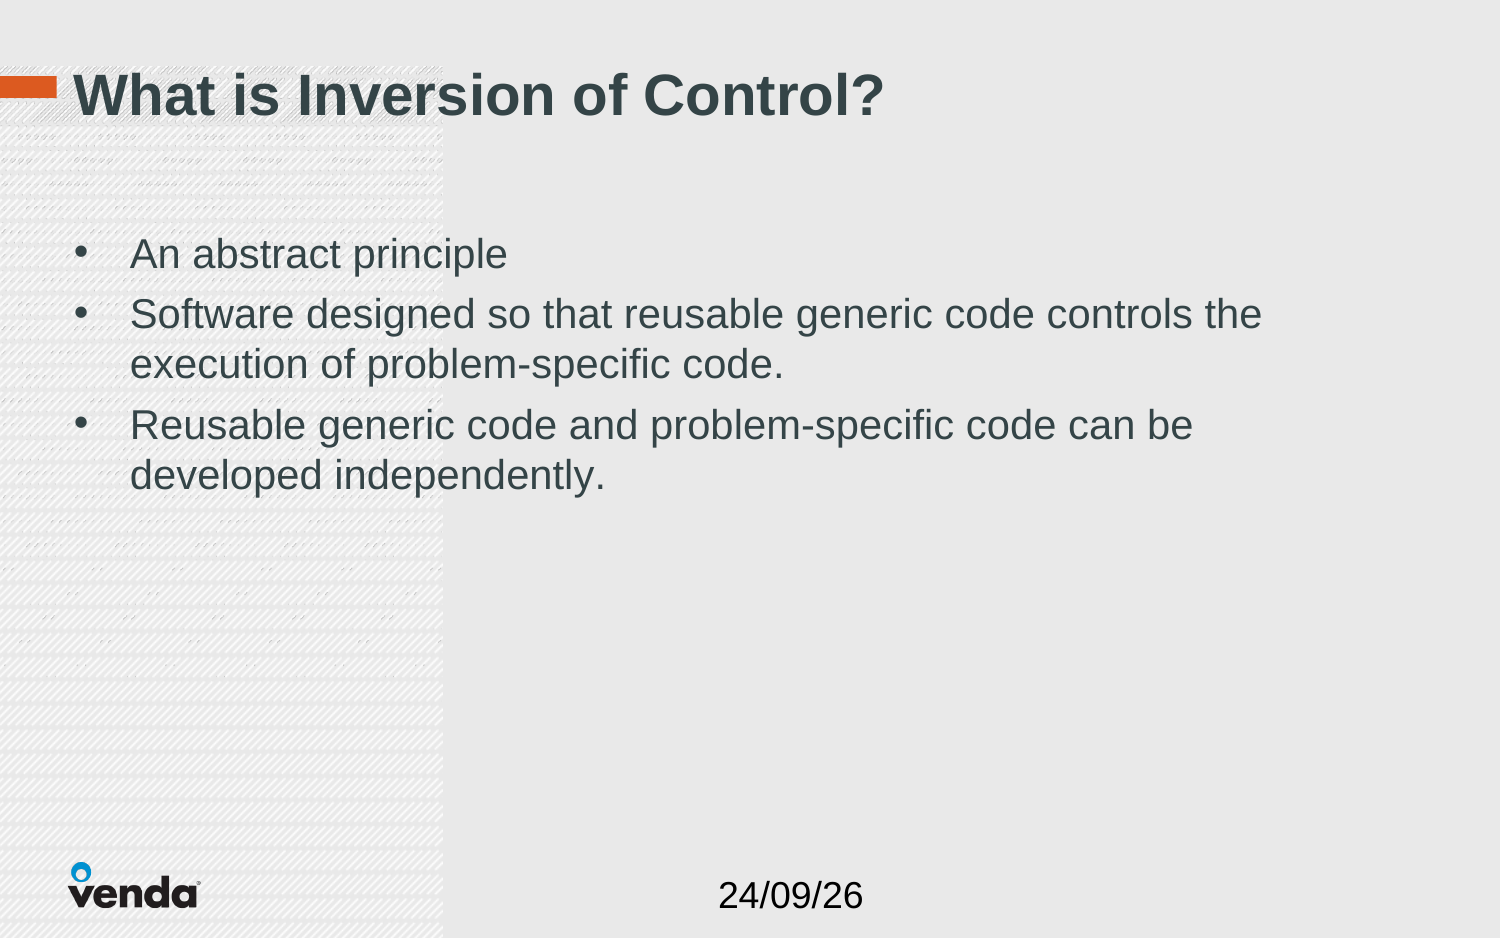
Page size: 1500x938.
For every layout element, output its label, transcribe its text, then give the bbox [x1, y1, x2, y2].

title What is Inversion of Control? [59, 65, 1410, 218]
picture [0, 66, 443, 938]
list An abstract principle Software designed so that reusable generic code controls the execution of problem-specific code. Reusable generic code and problem-specific code can be developed independently. [59, 218, 1410, 838]
